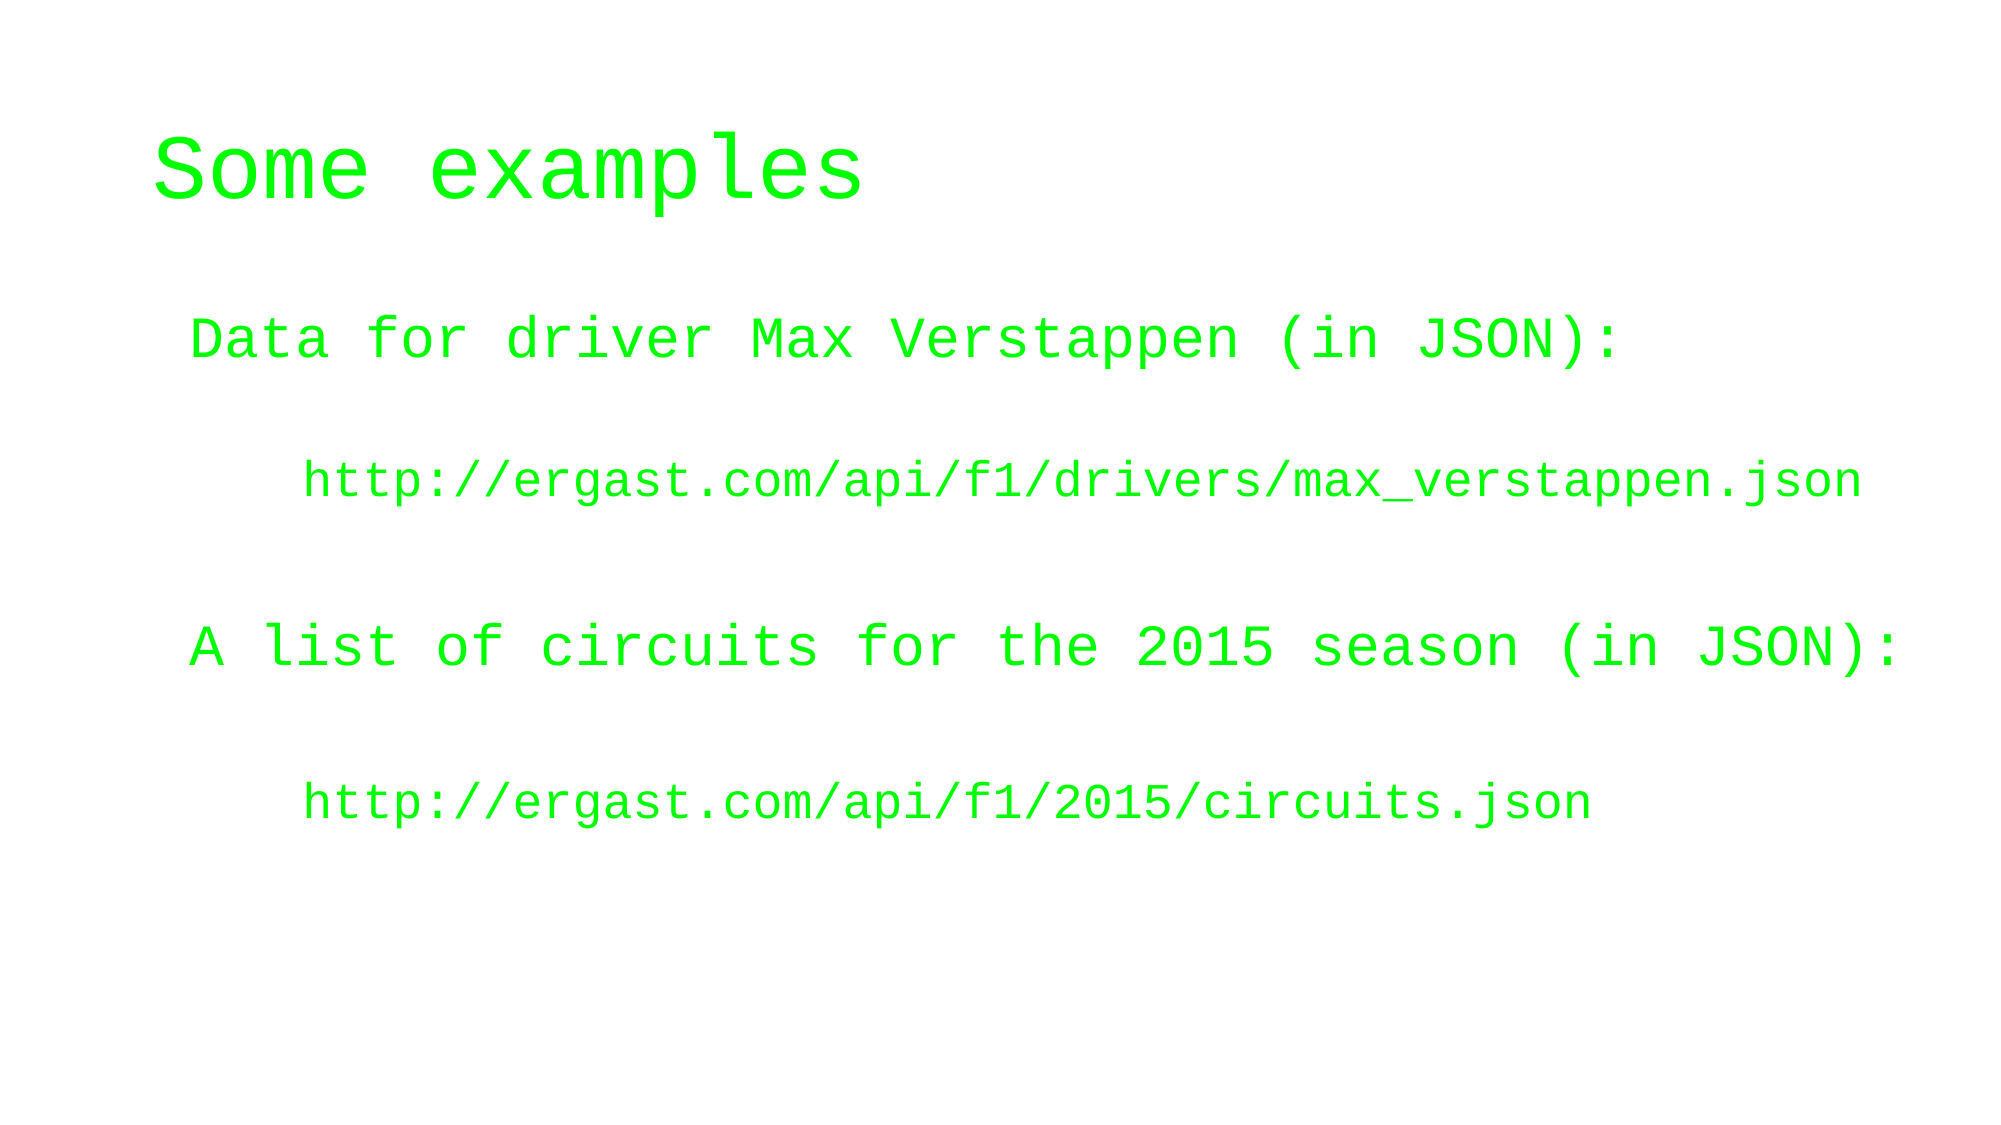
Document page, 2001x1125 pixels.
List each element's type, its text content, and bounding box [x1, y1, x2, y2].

title Some examples [137, 59, 1863, 278]
list Data for driver Max Verstappen (in JSON): http://ergast.com/api/f1/drivers/max_verstappen.json A list of circuits for the 2015 season (in JSON): http://ergast.com/api/f1/2015/circuits.json [137, 299, 1990, 1014]
